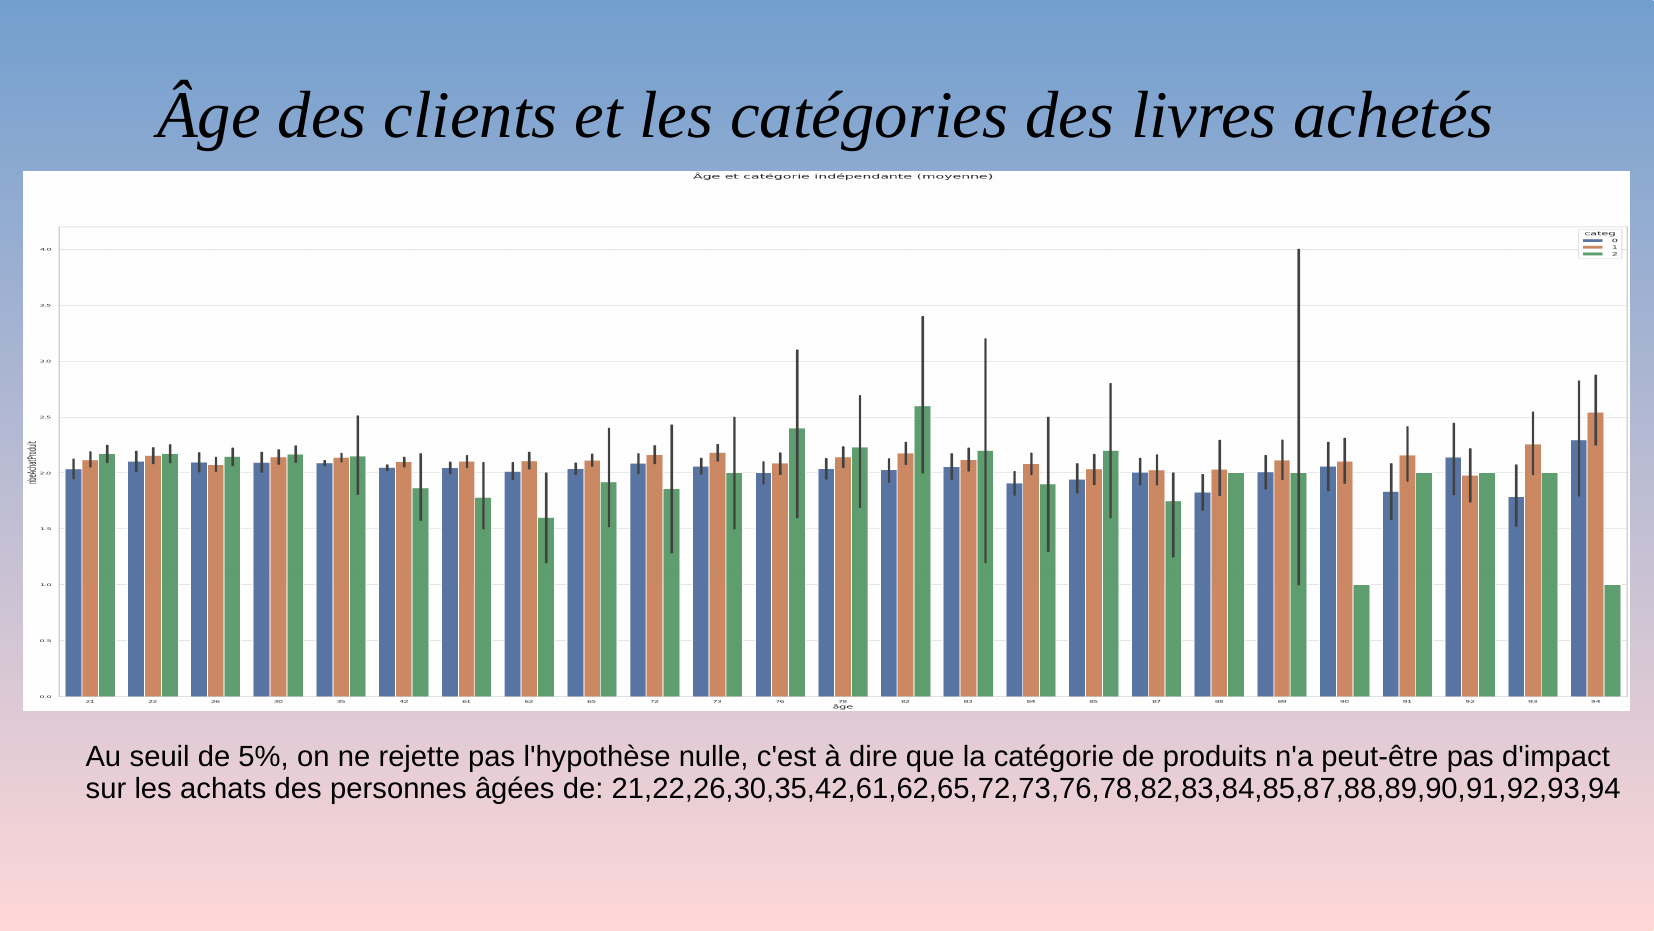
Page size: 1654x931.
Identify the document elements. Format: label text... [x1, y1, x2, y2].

text_box Au seuil de 5%, on ne rejette pas l'hypothèse nulle, c'est à dire que la catégorie de produits n'a peut-être pas d'impact sur les achats des personnes âgées de: 21,22,26,30,35,42,61,62,65,72,73,76,78,82,83,84,85,87,88,89,90,91,92,93,94 [0, 732, 1654, 839]
title Âge des clients et les catégories des livres achetés [82, 37, 1571, 171]
picture [23, 171, 1630, 711]
